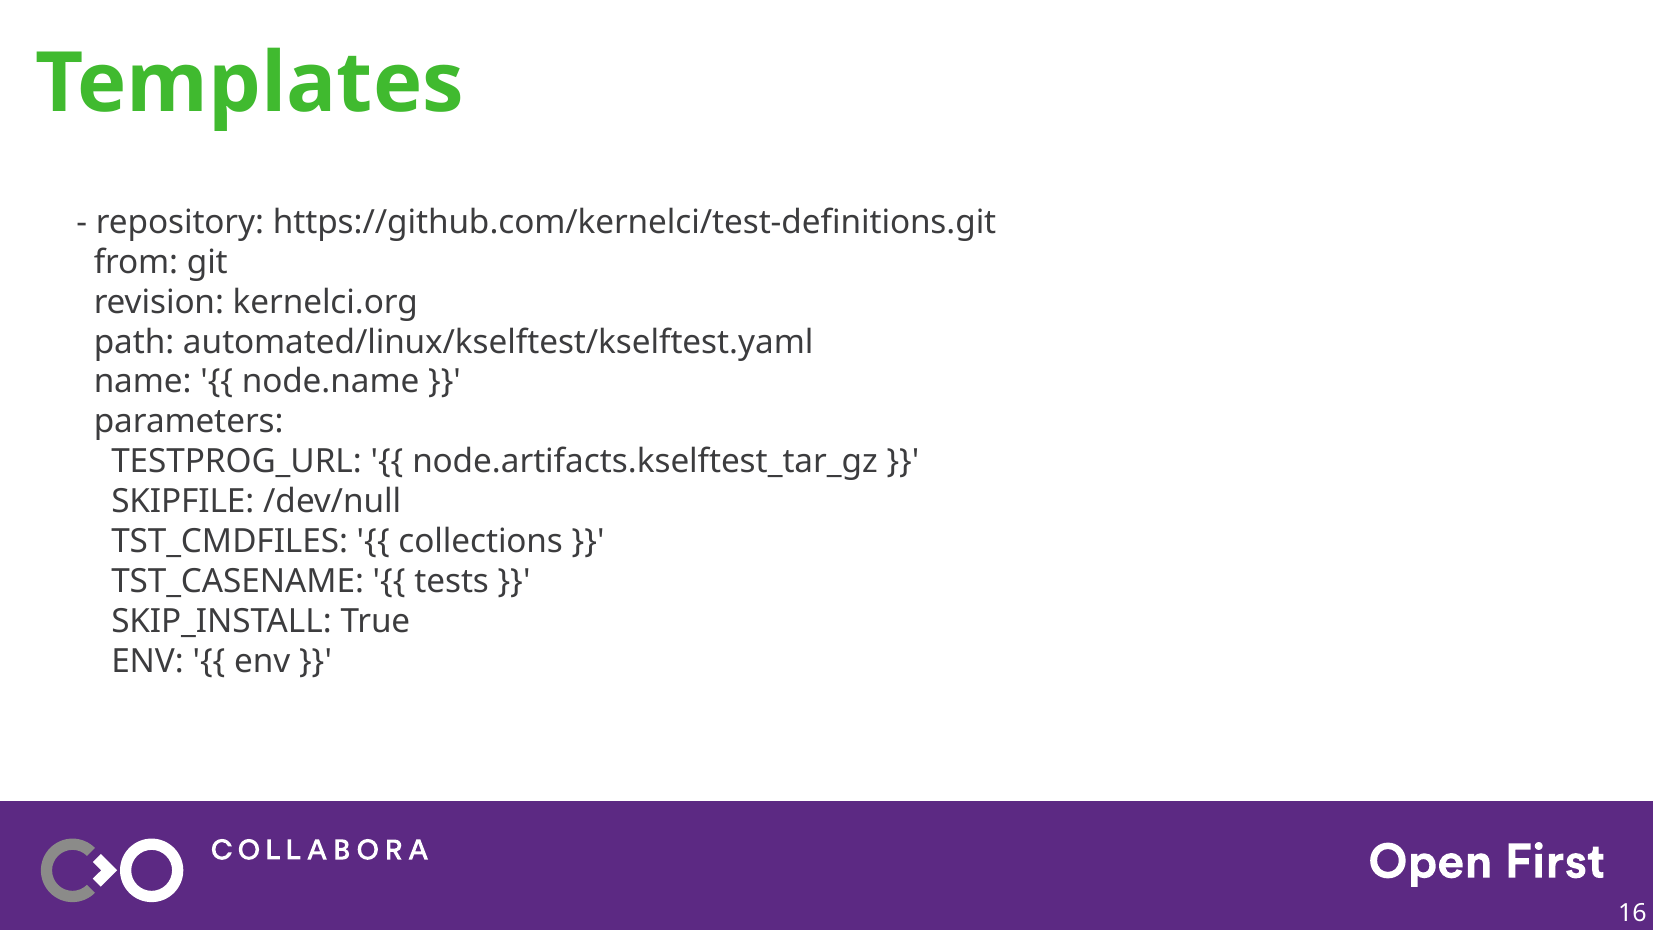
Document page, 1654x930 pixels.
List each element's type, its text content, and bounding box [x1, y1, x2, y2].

title Templates [35, 28, 1608, 192]
list - repository: https://github.com/kernelci/test-definitions.git from: git revision: kernelci.org path: automated/linux/kselftest/kselftest.yaml name: '{{ node.name }}' parameters: TESTPROG_URL: '{{ node.artifacts.kselftest_tar_gz }}' SKIPFILE: /dev/null TST_CMDFILES: '{{ collections }}' TST_CASENAME: '{{ tests }}' SKIP_INSTALL: True ENV: '{{ env }}' [41, 160, 1613, 802]
